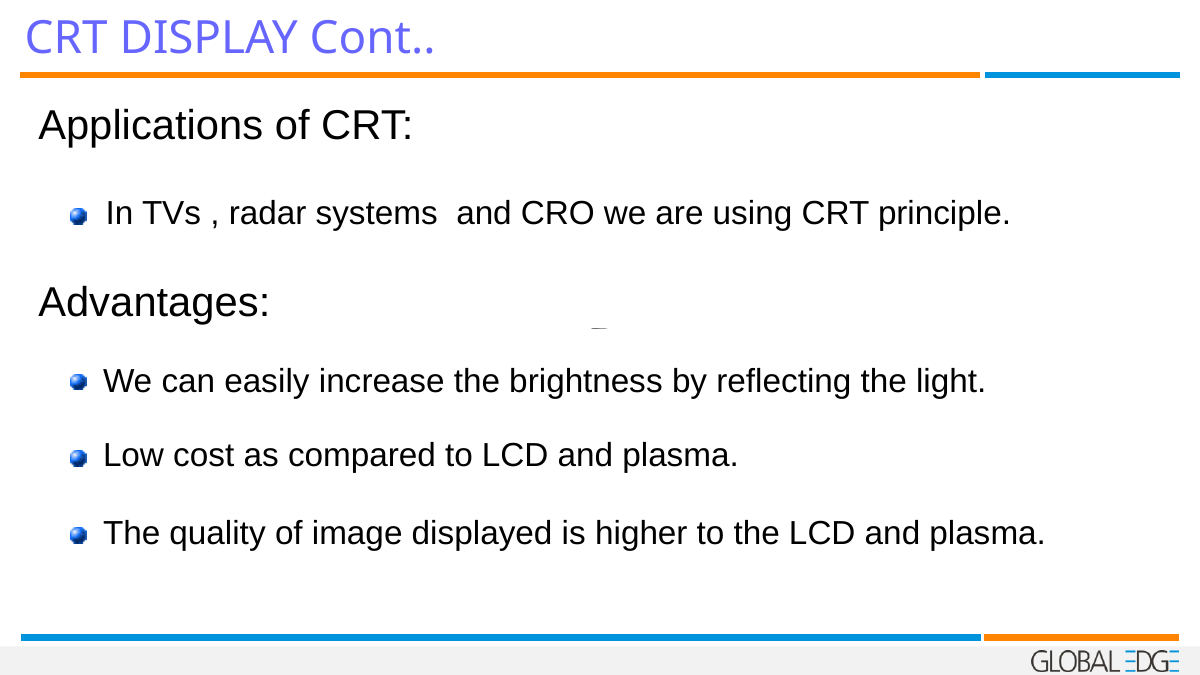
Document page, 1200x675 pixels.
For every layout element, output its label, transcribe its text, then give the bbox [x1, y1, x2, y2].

picture [70, 374, 87, 390]
picture [70, 450, 87, 467]
text_box [578, 165, 619, 223]
picture [1031, 650, 1179, 672]
text_box Applications of CRT: In TVs , radar systems and CRO we are using CRT principle. Advantages: We can easily increase the brightness by reflecting the light. Low cost as compared to LCD and plasma. The quality of image displayed is higher to the LCD and plasma. [23, 94, 1182, 626]
picture [70, 208, 87, 225]
picture [70, 527, 87, 544]
title CRT DISPLAY Cont.. [12, 9, 1088, 64]
